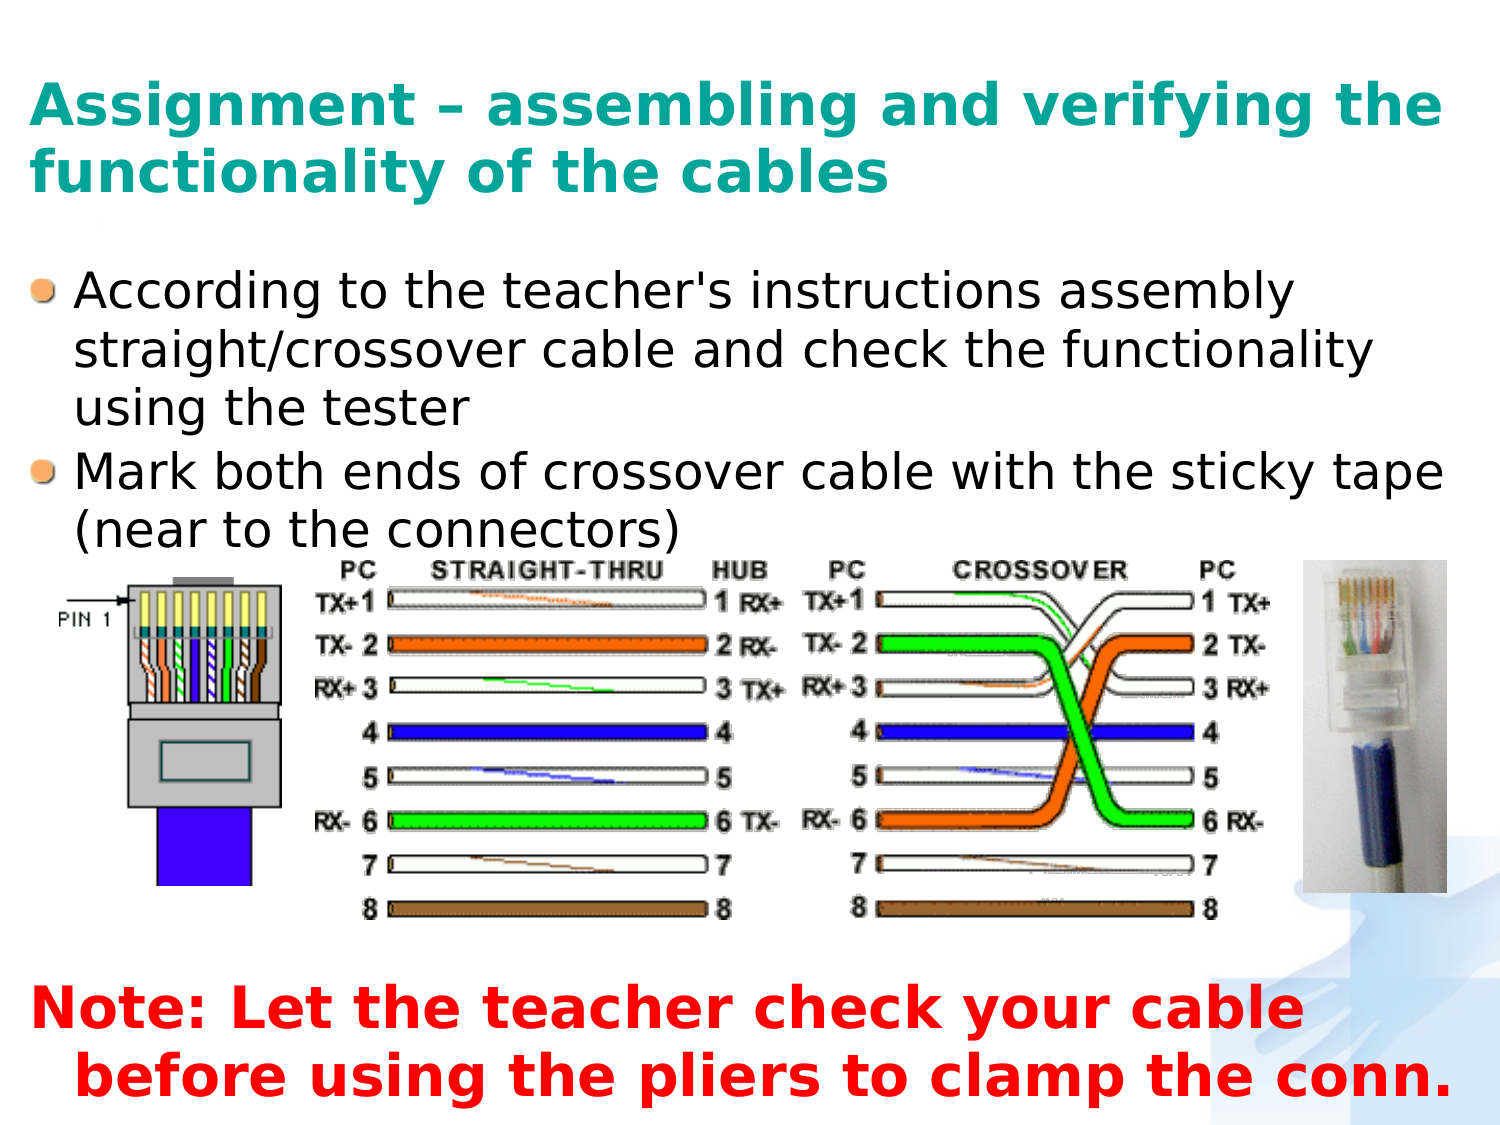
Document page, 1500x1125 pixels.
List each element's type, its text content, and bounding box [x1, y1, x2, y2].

picture [1303, 560, 1447, 893]
title Assignment – assembling and verifying the functionality of the cables [29, 21, 1477, 257]
picture [0, 0, 1500, 1125]
picture [59, 577, 282, 886]
picture [315, 560, 1270, 920]
list According to the teacher's instructions assembly straight/crossover cable and check the functionality using the tester Mark both ends of crossover cable with the sticky tape (near to the connectors) Note: Let the teacher check your cable before using the pliers to clamp the conn. [29, 262, 1477, 1125]
